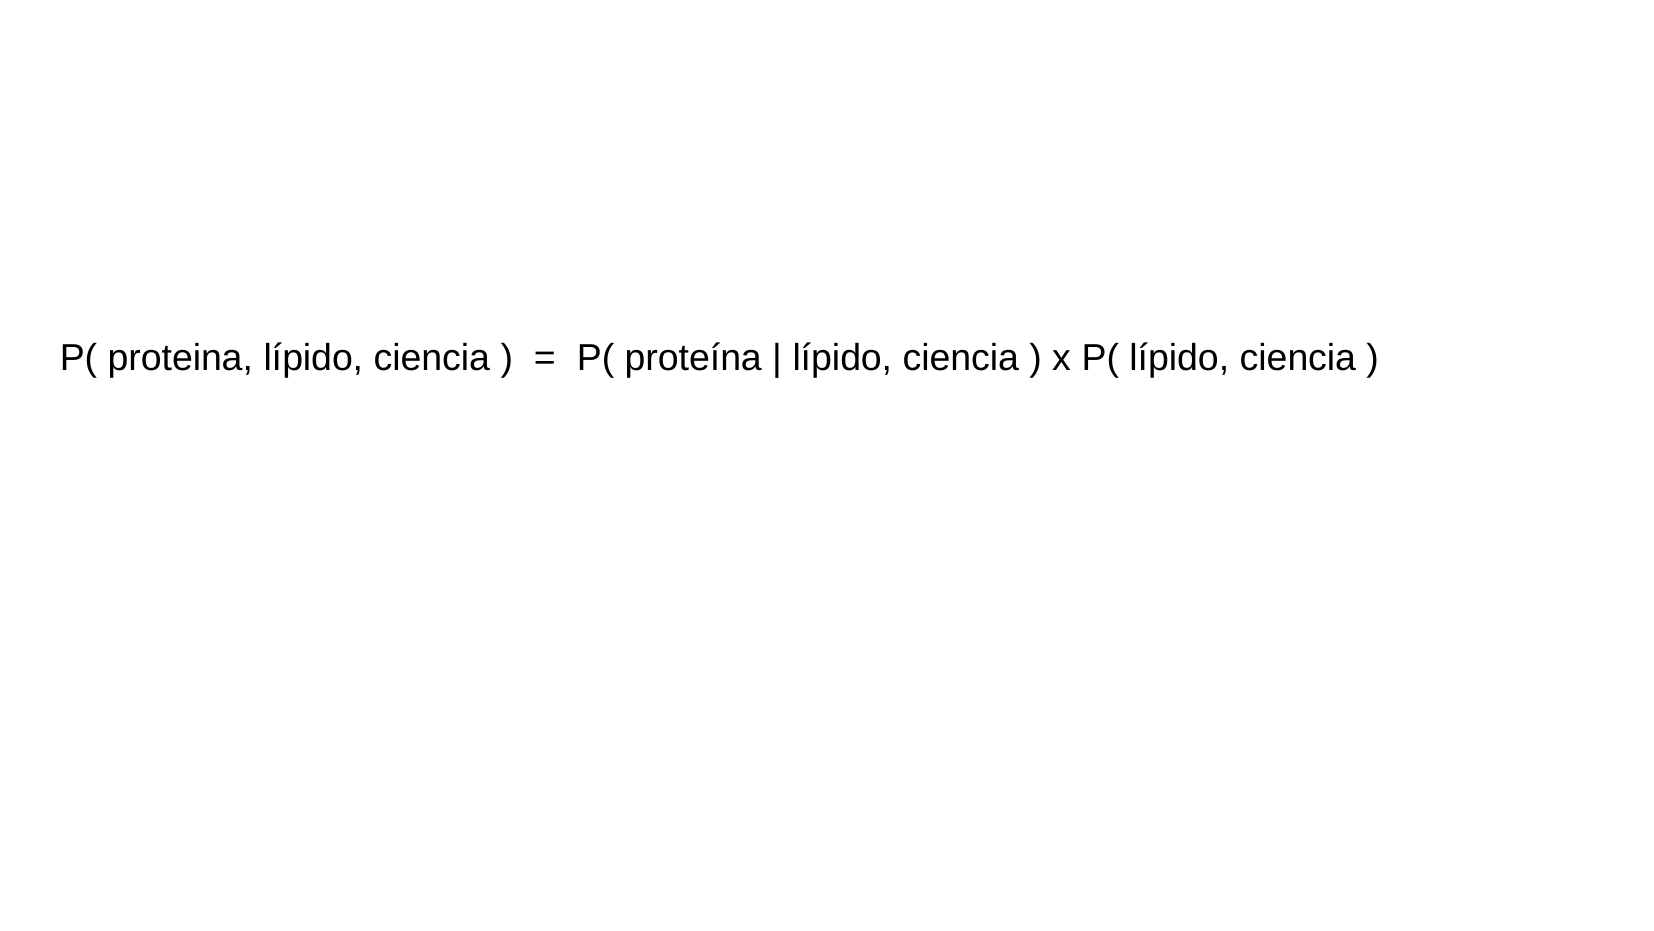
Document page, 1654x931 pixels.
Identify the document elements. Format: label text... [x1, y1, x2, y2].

text_box P( proteina, lípido, ciencia ) = P( proteína | lípido, ciencia ) x P( lípido, ciencia ) [45, 329, 1456, 451]
